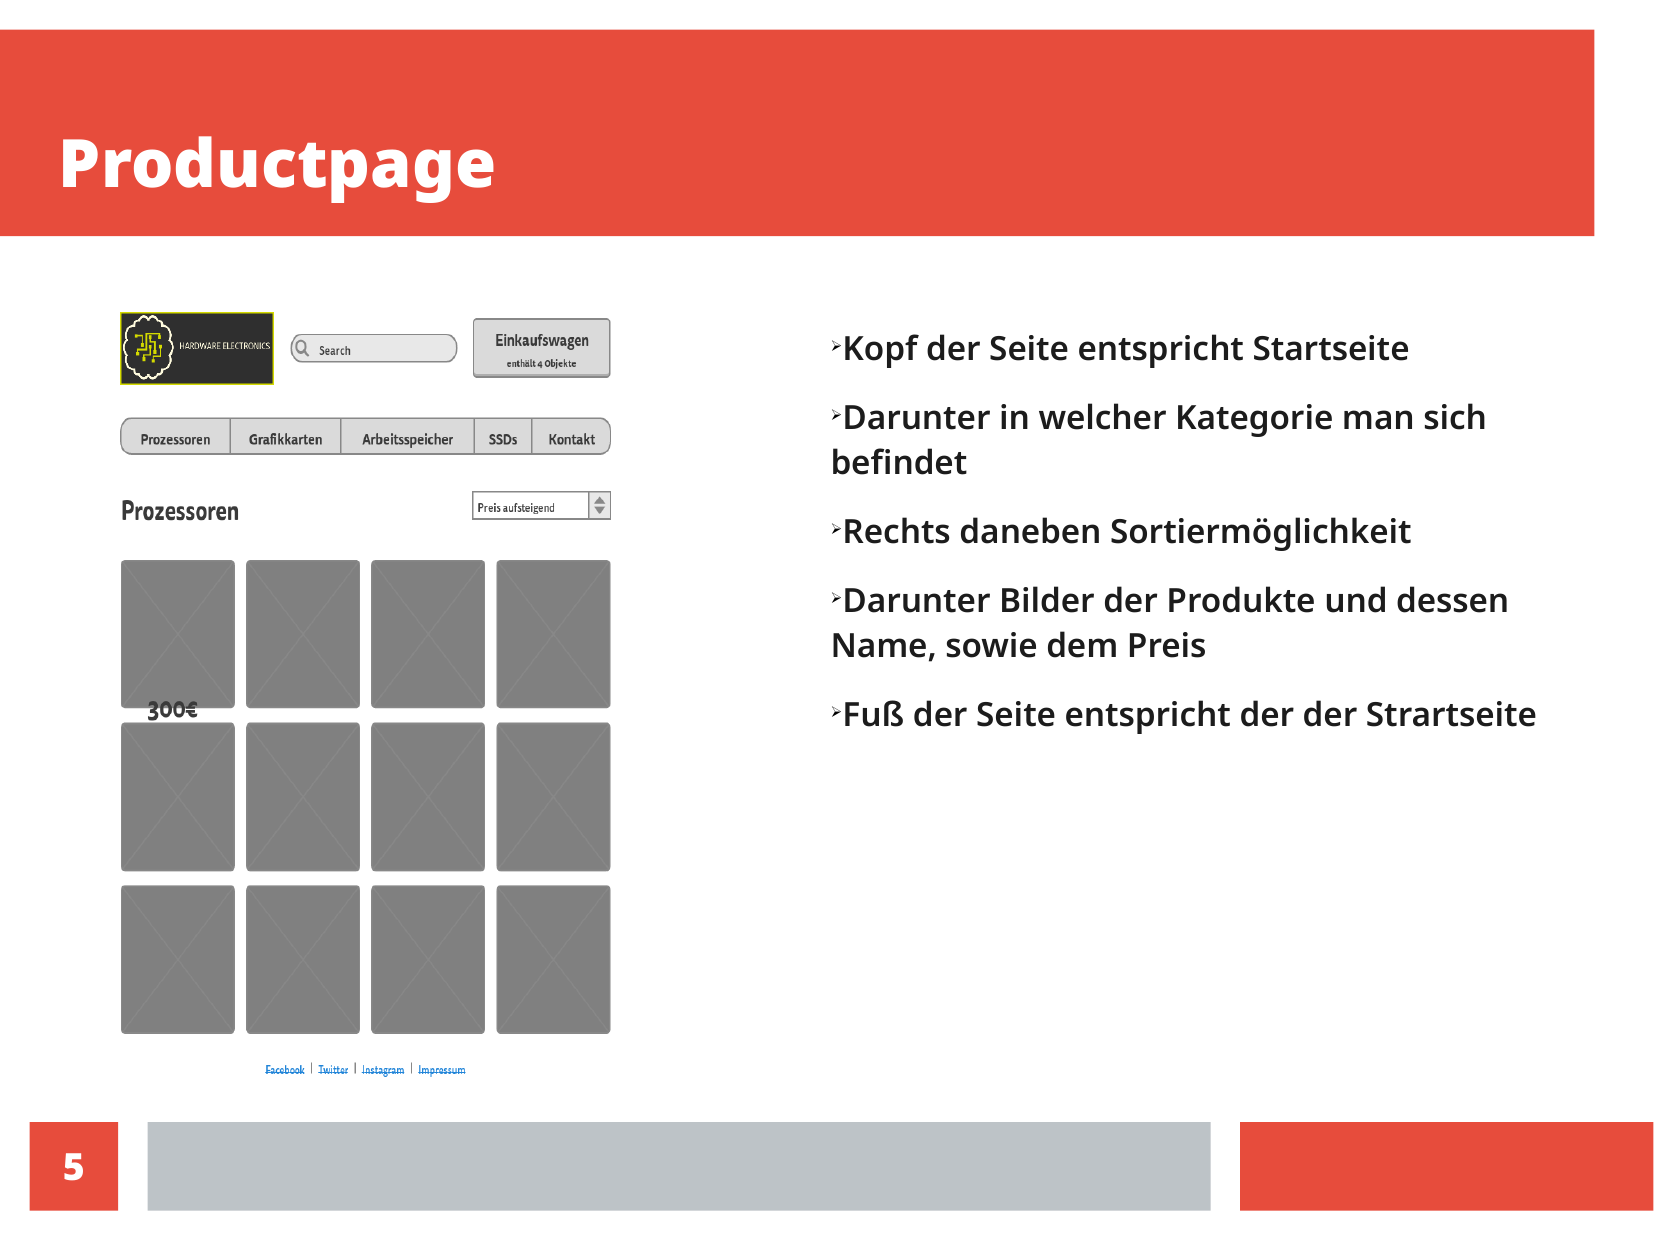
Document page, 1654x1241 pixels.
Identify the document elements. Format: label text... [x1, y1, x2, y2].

picture [106, 307, 875, 1099]
title Productpage [59, 59, 1595, 207]
list Kopf der Seite entspricht Startseite Darunter in welcher Kategorie man sich befindet Rechts daneben Sortiermöglichkeit Darunter Bilder der Produkte und dessen Name, sowie dem Preis Fuß der Seite entspricht der der Strartseite [830, 324, 1566, 1093]
